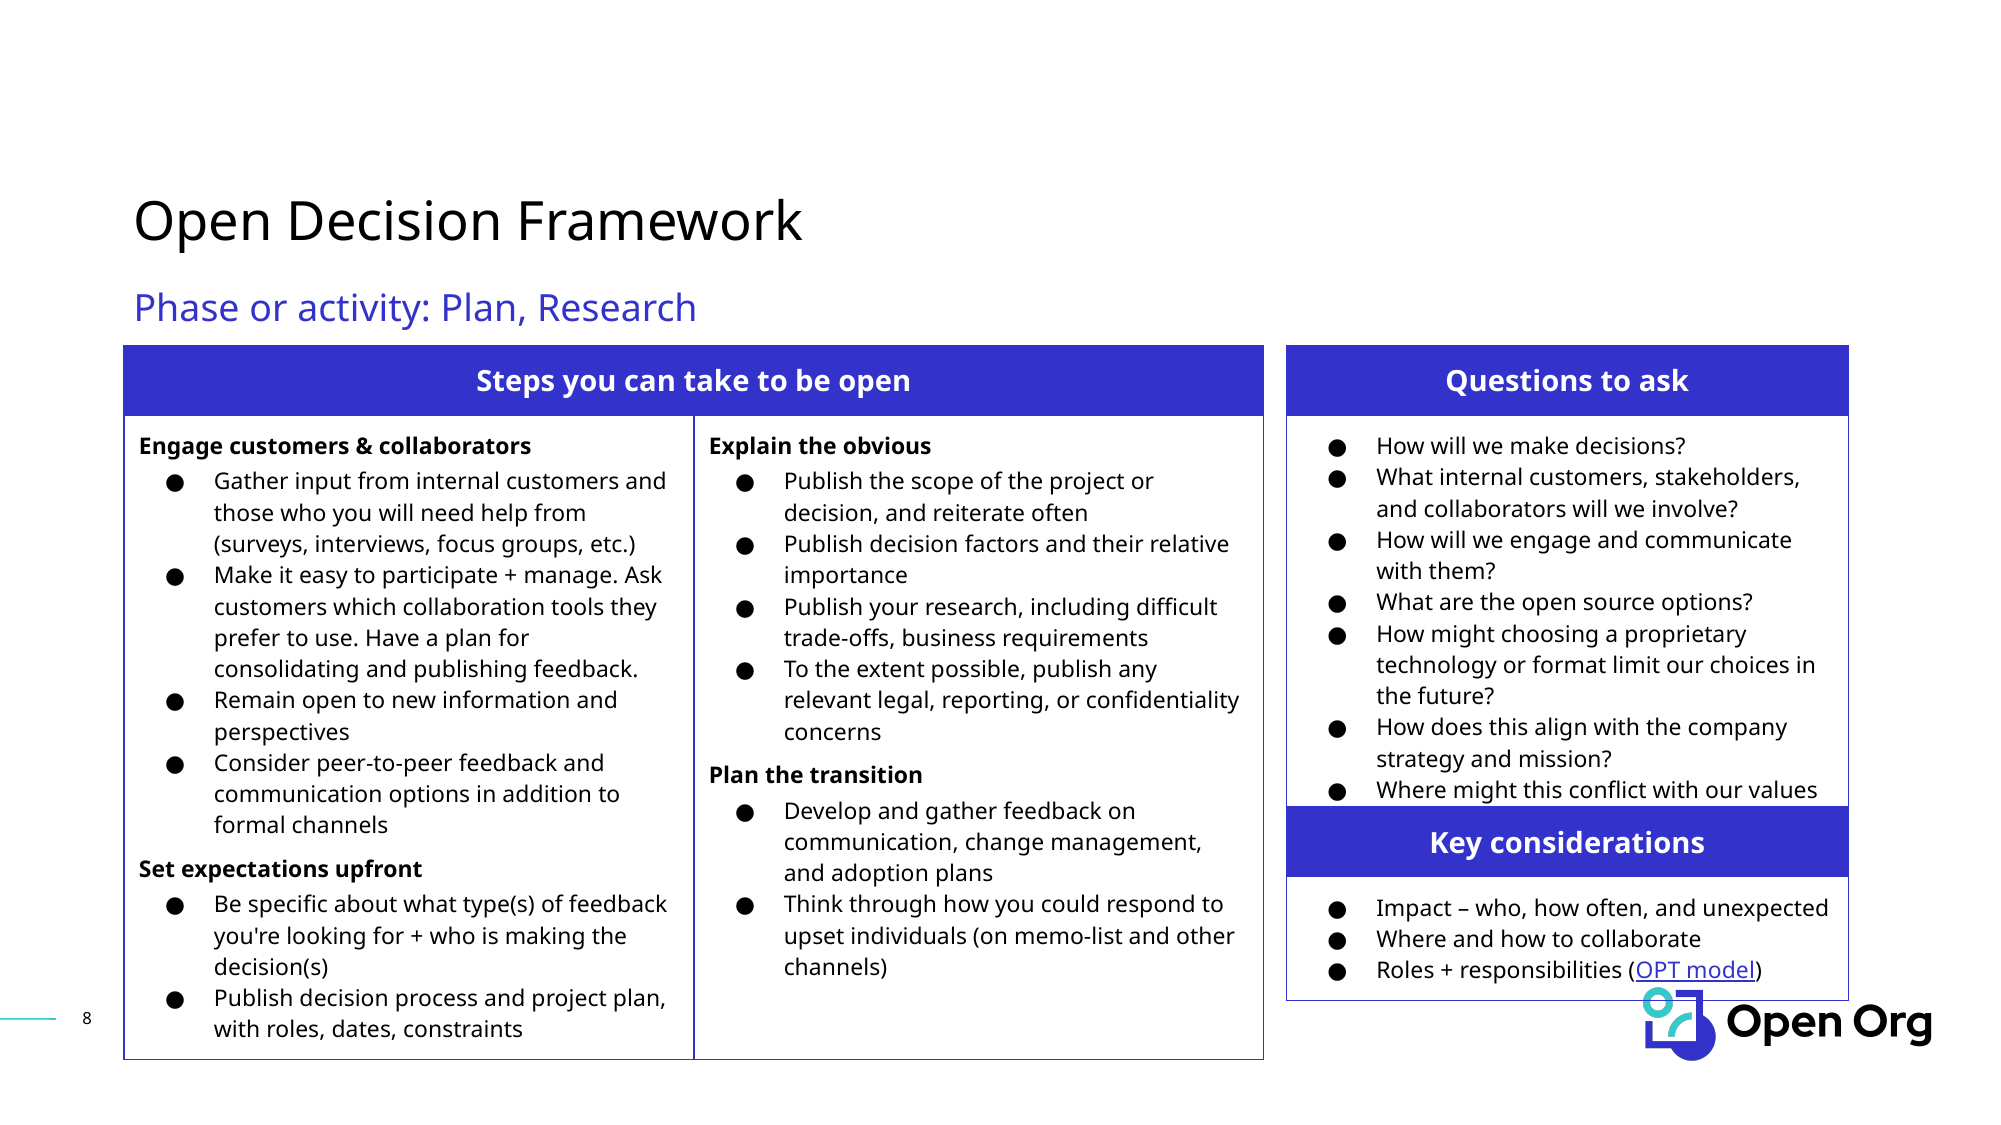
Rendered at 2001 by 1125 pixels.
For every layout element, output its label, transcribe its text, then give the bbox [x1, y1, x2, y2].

subtitle Phase or activity: Plan, Research [133, 276, 1628, 337]
table_cell Impact – who, how often, and unexpected Where and how to collaborate Roles + responsibilities (OPT model) [1287, 877, 1848, 1000]
table_header Key considerations [1287, 808, 1848, 876]
slide_number <number> [82, 978, 124, 1059]
table_cell How will we make decisions? What internal customers, stakeholders, and collaborators will we involve? How will we engage and communicate with them? What are the open source options? How might choosing a proprietary technology or format limit our choices in the future? How does this align with the company strategy and mission? Where might this conflict with our values and culture? [1287, 416, 1848, 806]
picture [1642, 986, 1932, 1062]
table_header Steps you can take to be open [125, 346, 1263, 414]
table_header Questions to ask [1287, 346, 1848, 414]
table_cell Explain the obvious Publish the scope of the project or decision, and reiterate often Publish decision factors and their relative importance Publish your research, including difficult trade-offs, business requirements To the extent possible, publish any relevant legal, reporting, or confidentiality concerns Plan the transition Develop and gather feedback on communication, change management, and adoption plans Think through how you could respond to upset individuals (on memo-list and other channels) [695, 416, 1263, 1059]
title Open Decision Framework [133, 173, 1628, 265]
table_cell Engage customers & collaborators Gather input from internal customers and those who you will need help from (surveys, interviews, focus groups, etc.) Make it easy to participate + manage. Ask customers which collaboration tools they prefer to use. Have a plan for consolidating and publishing feedback. Remain open to new information and perspectives Consider peer-to-peer feedback and communication options in addition to formal channels Set expectations upfront Be specific about what type(s) of feedback you're looking for + who is making the decision(s) Publish decision process and project plan, with roles, dates, constraints [125, 416, 693, 1059]
